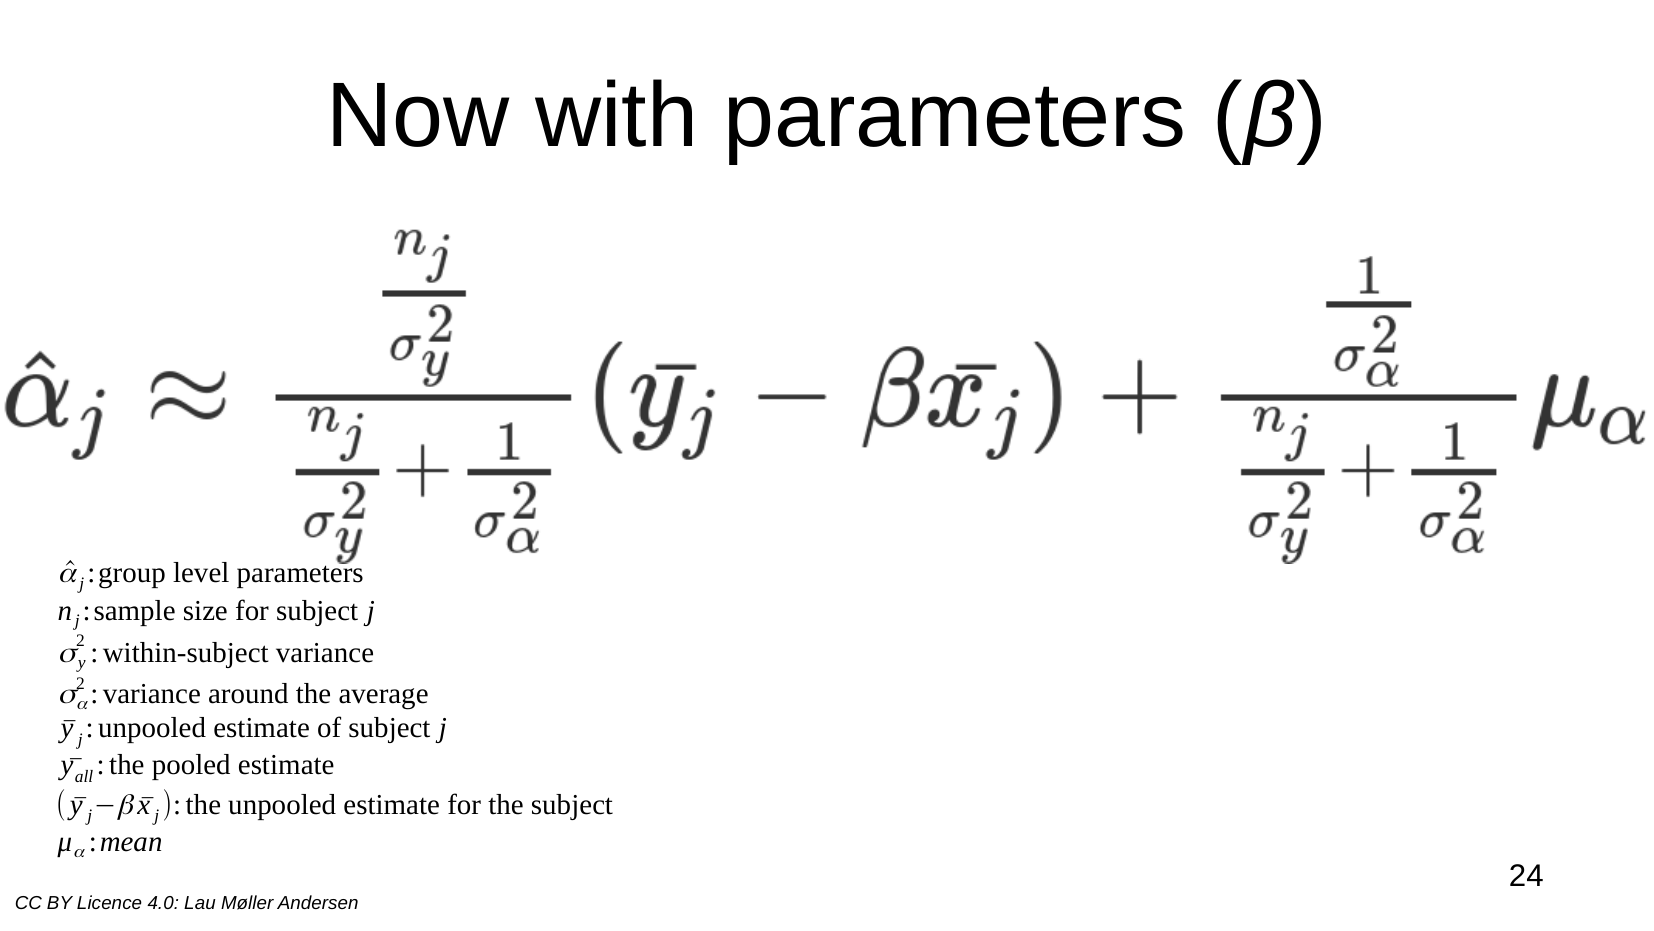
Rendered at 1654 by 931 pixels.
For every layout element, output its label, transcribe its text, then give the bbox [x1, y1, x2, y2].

text_box CC BY Licence 4.0: Lau Møller Andersen [0, 885, 388, 921]
text_box <nummer> [1494, 850, 1654, 921]
chart [49, 556, 620, 860]
picture [2, 227, 1654, 564]
title Now with parameters (β) [82, 37, 1571, 193]
